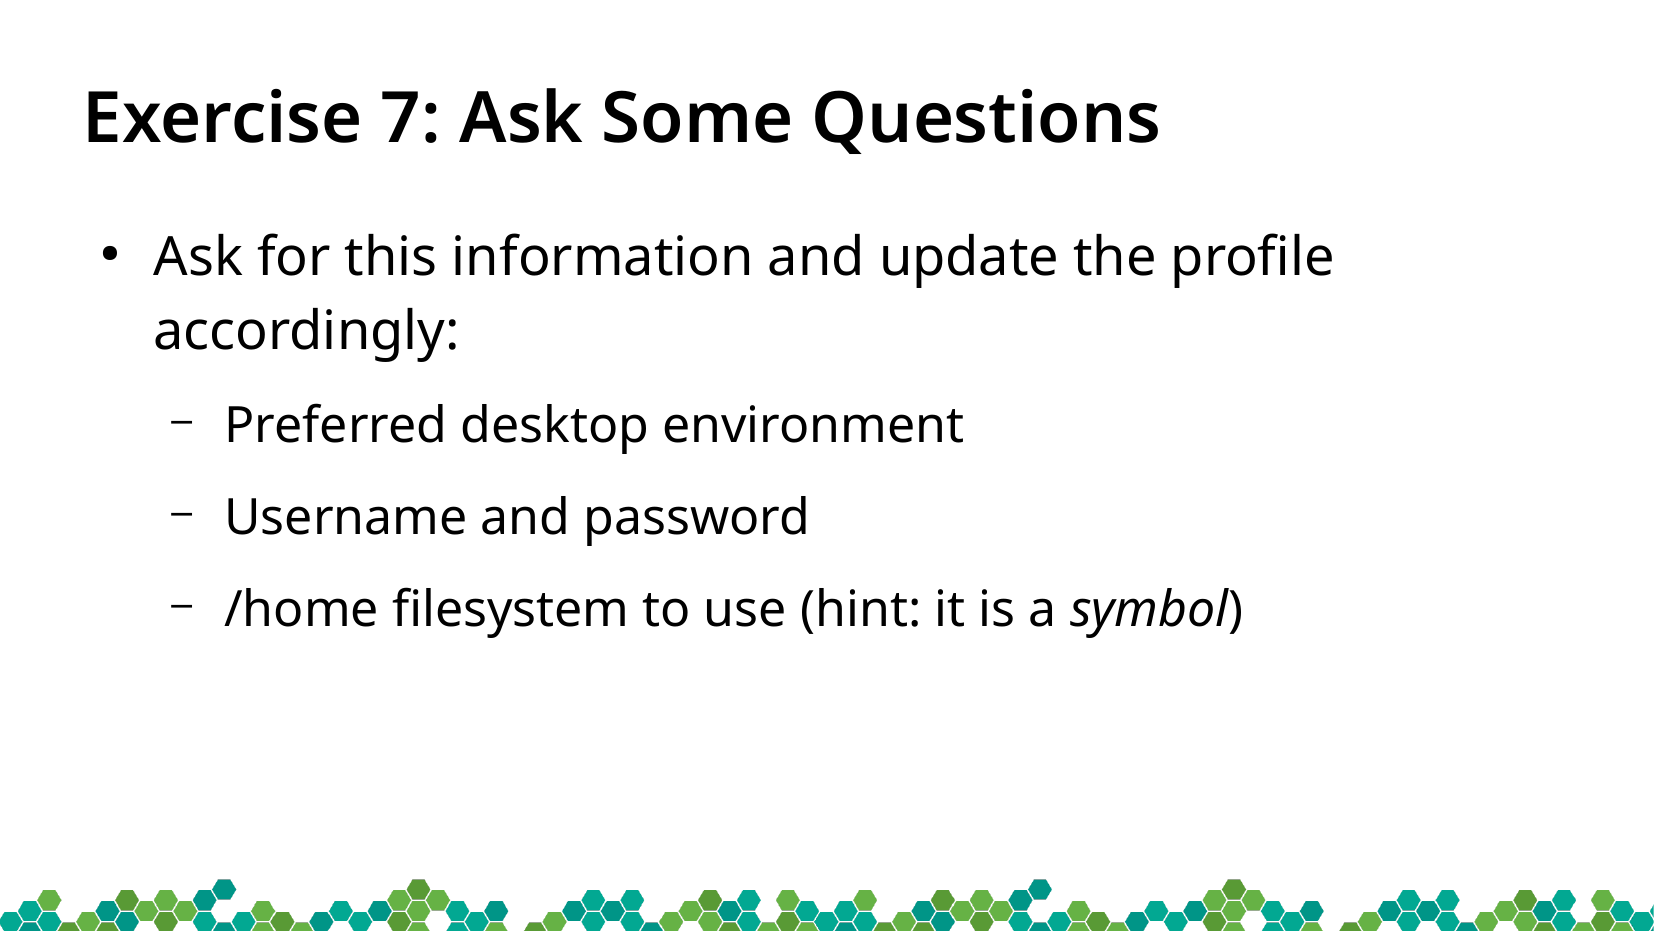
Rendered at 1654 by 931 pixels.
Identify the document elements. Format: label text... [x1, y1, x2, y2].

picture [0, 871, 1654, 931]
title Exercise 7: Ask Some Questions [82, 37, 1571, 193]
list Ask for this information and update the profile accordingly: Preferred desktop environment Username and password /home filesystem to use (hint: it is a symbol) [82, 217, 1571, 758]
